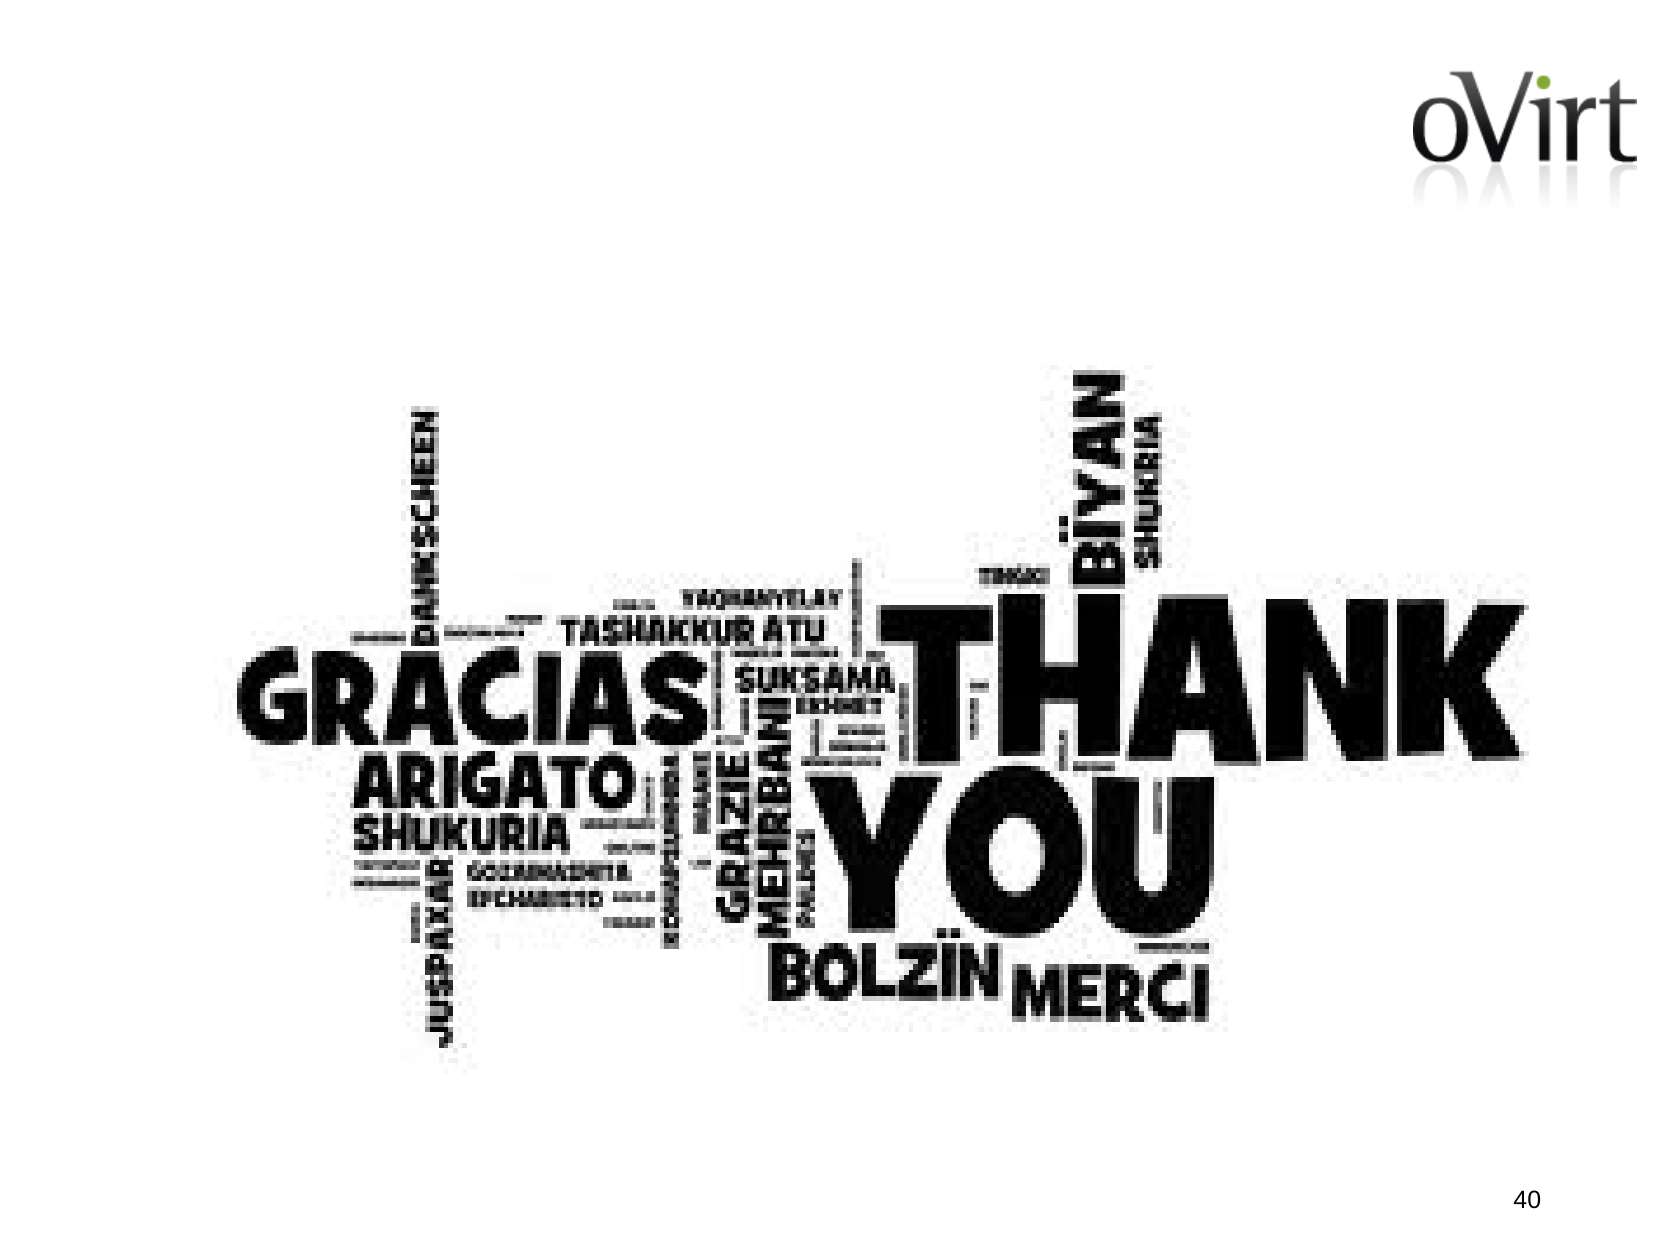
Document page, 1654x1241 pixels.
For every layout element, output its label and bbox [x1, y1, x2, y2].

picture [1413, 63, 1637, 212]
picture [214, 240, 1548, 1163]
